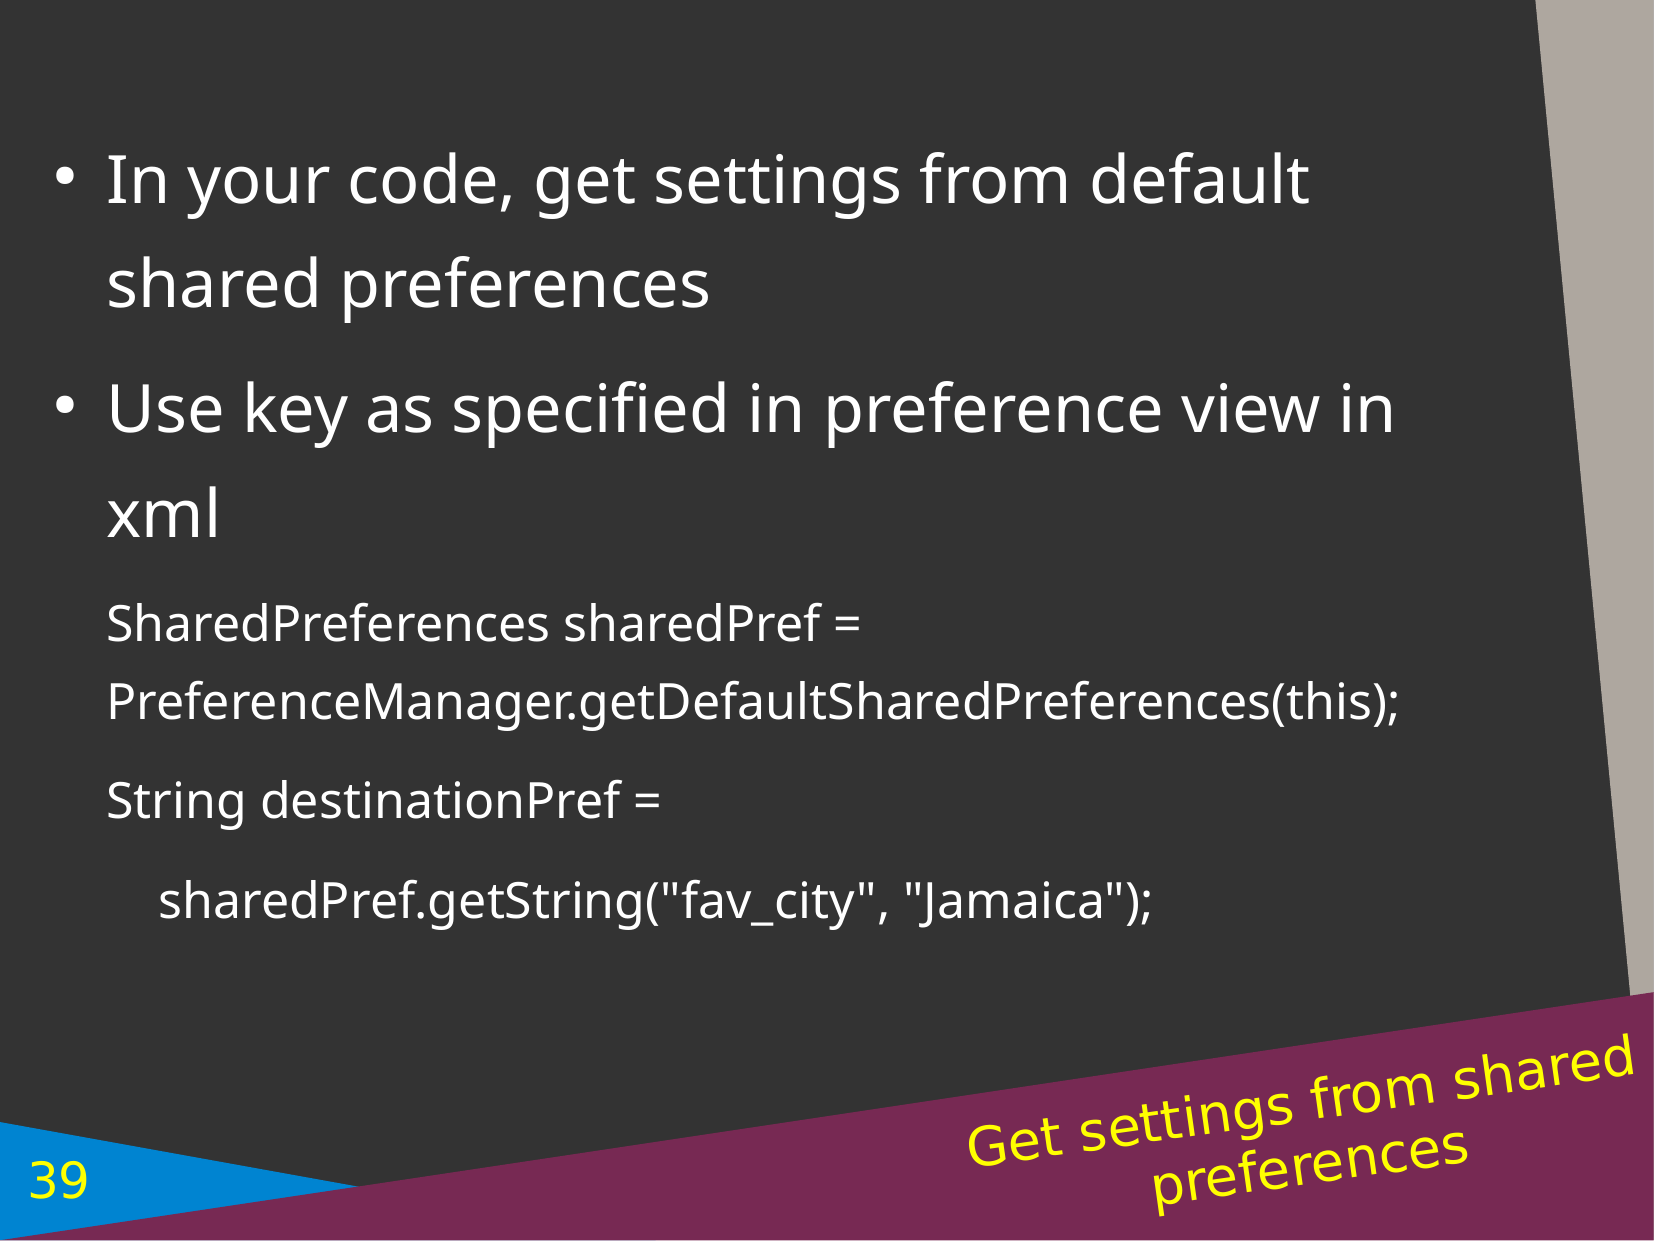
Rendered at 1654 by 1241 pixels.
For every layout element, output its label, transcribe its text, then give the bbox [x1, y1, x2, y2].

title Get settings from shared preferences [956, 995, 1654, 1241]
list In your code, get settings from default shared preferences Use key as specified in preference view in xml SharedPreferences sharedPref = PreferenceManager.getDefaultSharedPreferences(this); String destinationPref = sharedPref.getString("fav_city", "Jamaica"); [35, 59, 1524, 993]
